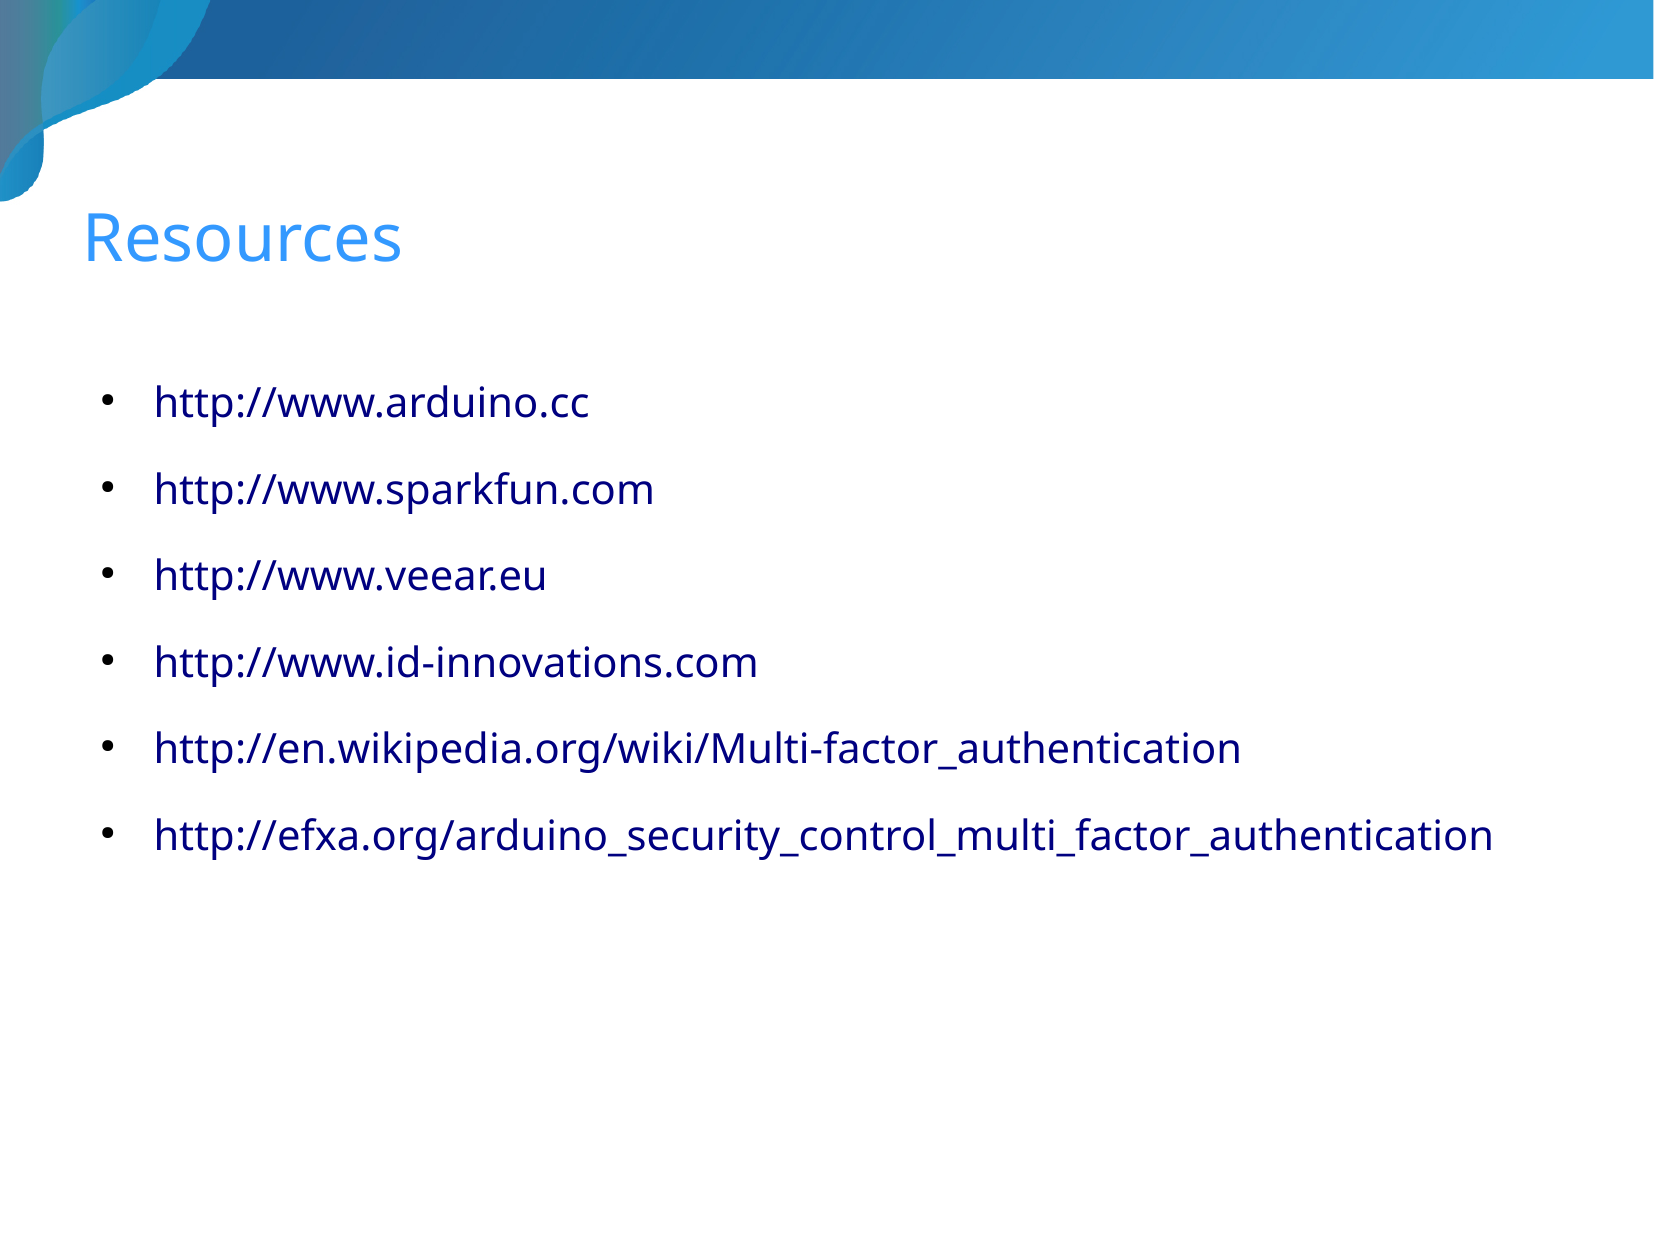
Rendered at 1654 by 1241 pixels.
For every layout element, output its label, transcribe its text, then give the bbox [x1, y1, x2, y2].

list http://www.arduino.cc http://www.sparkfun.com http://www.veear.eu http://www.id-innovations.com http://en.wikipedia.org/wiki/Multi-factor_authentication http://efxa.org/arduino_security_control_multi_factor_authentication [82, 372, 1571, 1201]
title Resources [82, 139, 1571, 332]
picture [0, 0, 1654, 1241]
